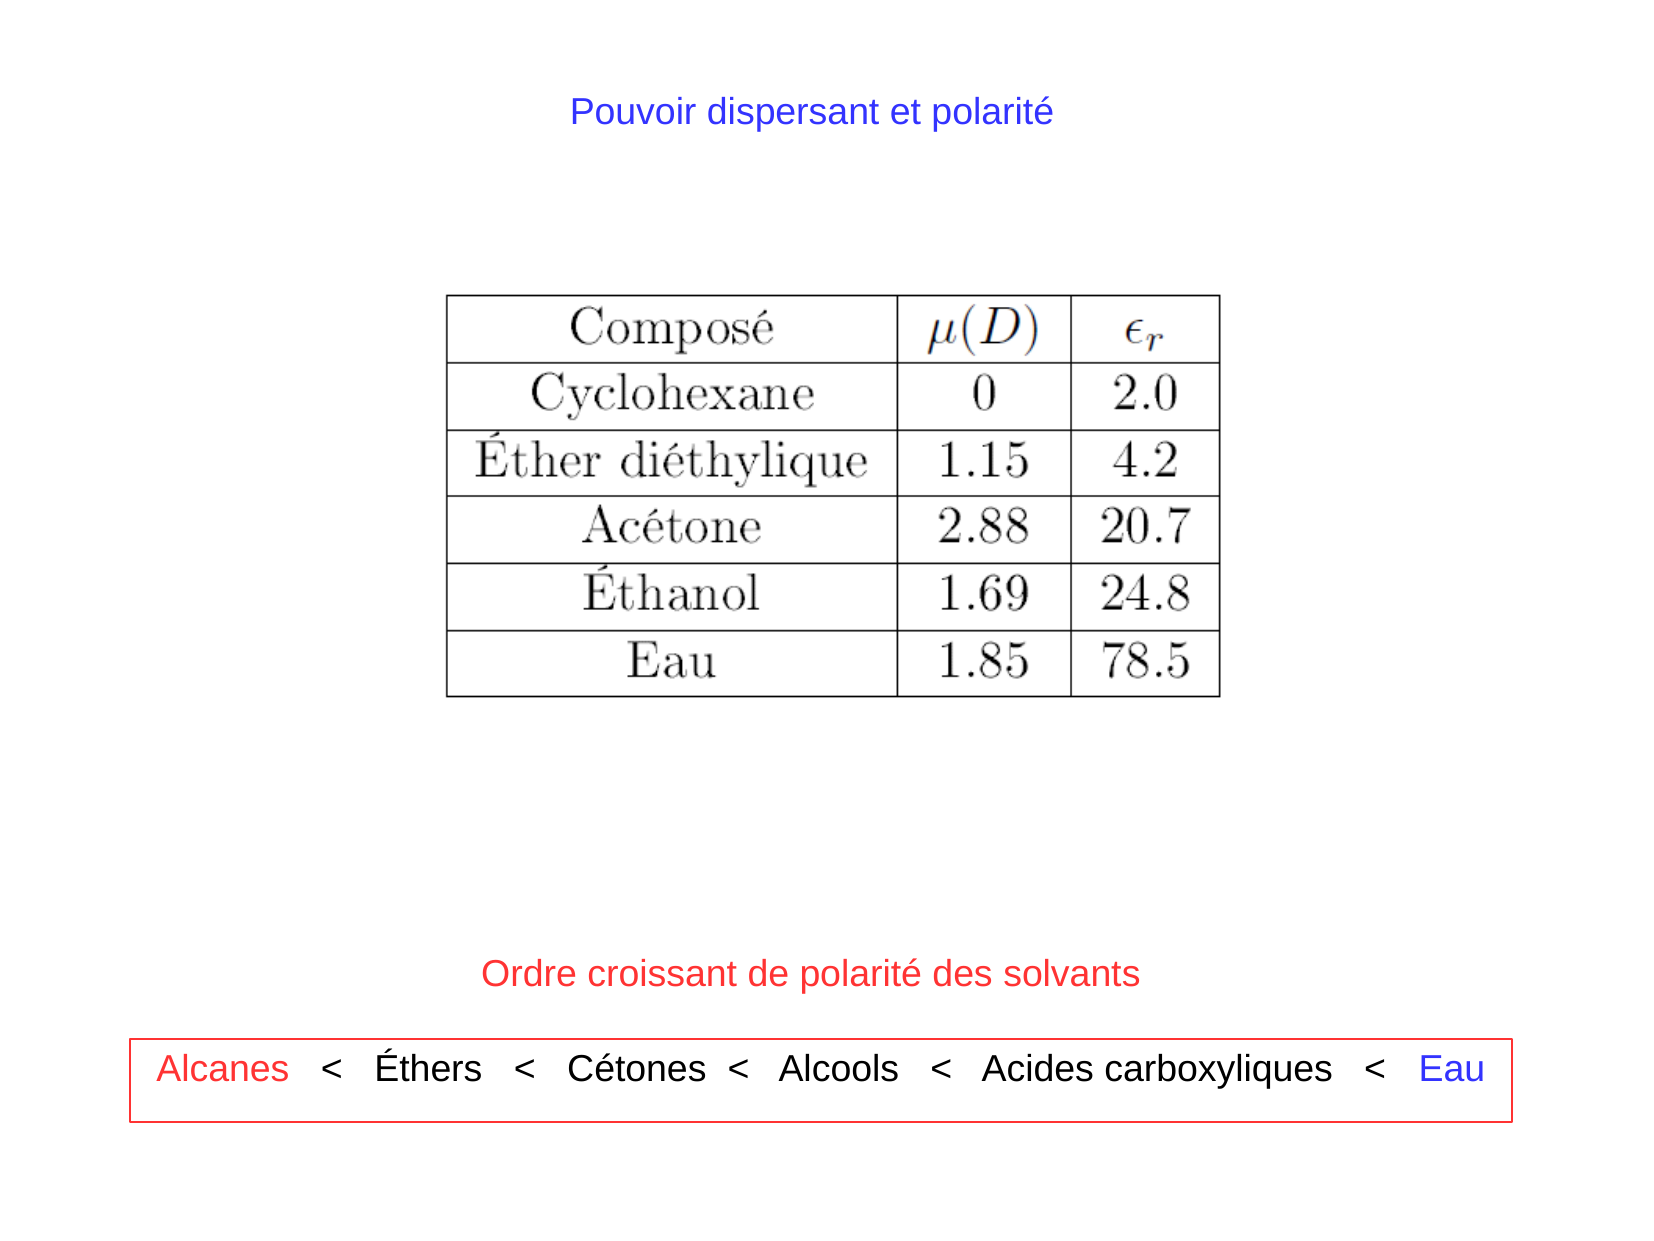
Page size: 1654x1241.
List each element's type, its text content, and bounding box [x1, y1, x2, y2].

text_box Alcanes < Éthers < Cétones < Alcools < Acides carboxyliques < Eau [129, 1039, 1512, 1123]
picture [401, 259, 1288, 743]
text_box Pouvoir dispersant et polarité [555, 82, 1075, 140]
text_box Ordre croissant de polarité des solvants [466, 944, 1170, 1004]
